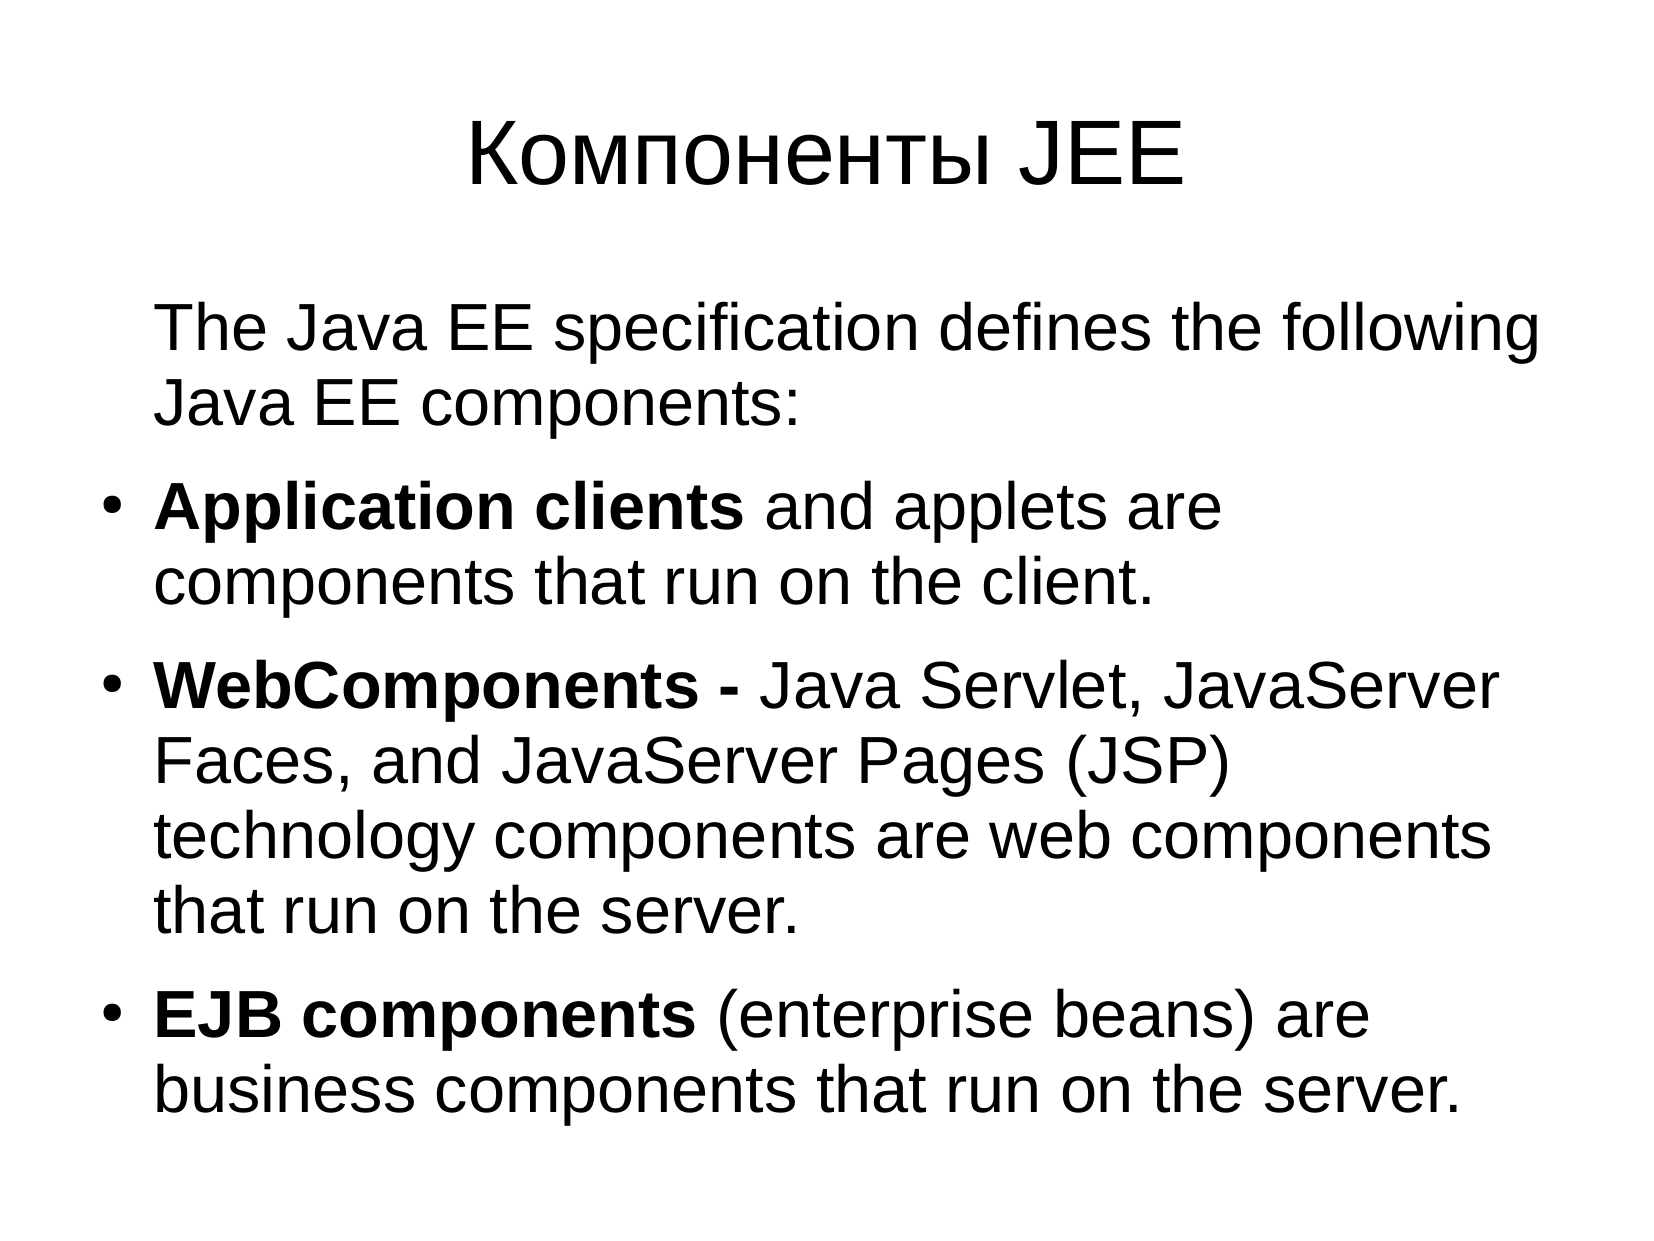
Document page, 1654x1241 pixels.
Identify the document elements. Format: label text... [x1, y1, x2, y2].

title Компоненты JEE [82, 49, 1571, 257]
list The Java EE specification defines the following Java EE components: Application clients and applets are components that run on the client. WebComponents - Java Servlet, JavaServer Faces, and JavaServer Pages (JSP) technology components are web components that run on the server. EJB components (enterprise beans) are business components that run on the server. [82, 290, 1571, 1127]
